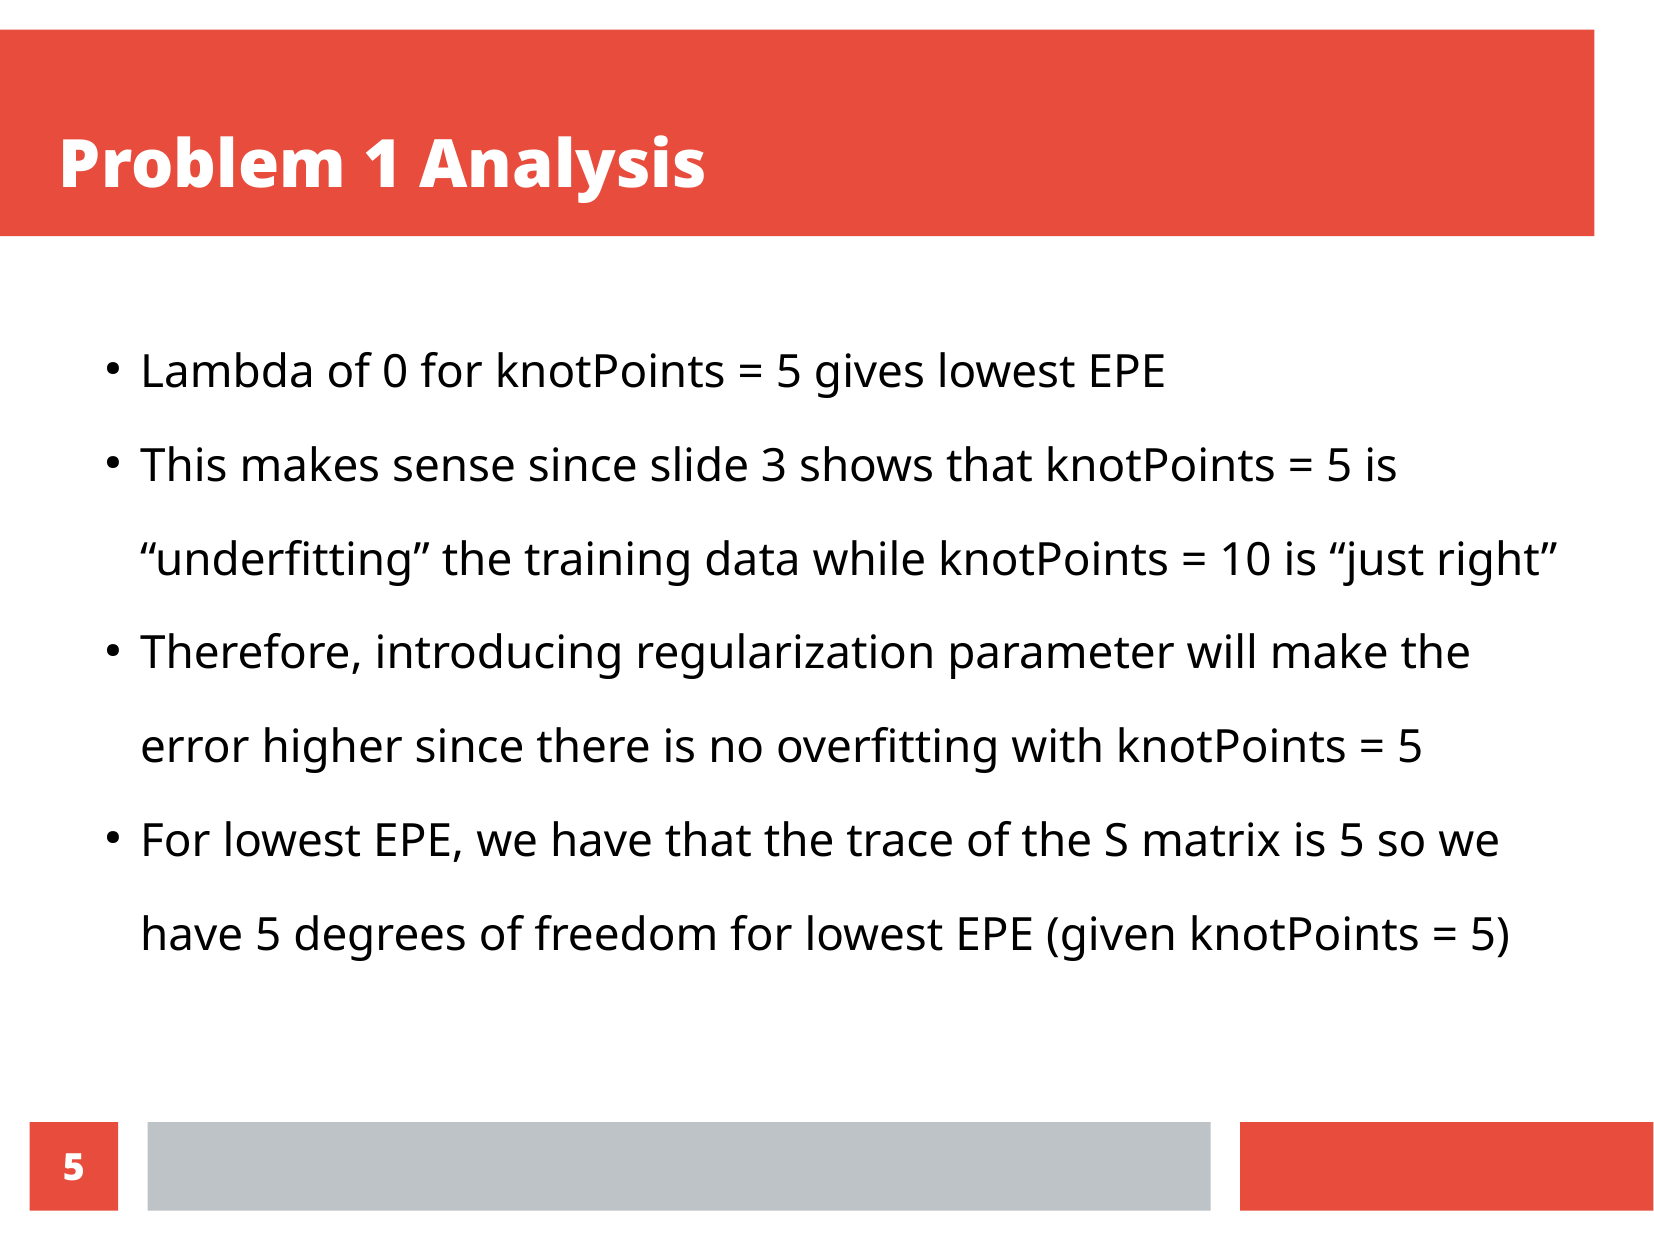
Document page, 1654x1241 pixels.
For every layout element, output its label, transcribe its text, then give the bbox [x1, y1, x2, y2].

title Problem 1 Analysis [59, 59, 1595, 207]
text_box Lambda of 0 for knotPoints = 5 gives lowest EPE This makes sense since slide 3 shows that knotPoints = 5 is “underfitting” the training data while knotPoints = 10 is “just right” Therefore, introducing regularization parameter will make the error higher since there is no overfitting with knotPoints = 5 For lowest EPE, we have that the trace of the S matrix is 5 so we have 5 degrees of freedom for lowest EPE (given knotPoints = 5) [90, 300, 1591, 1034]
